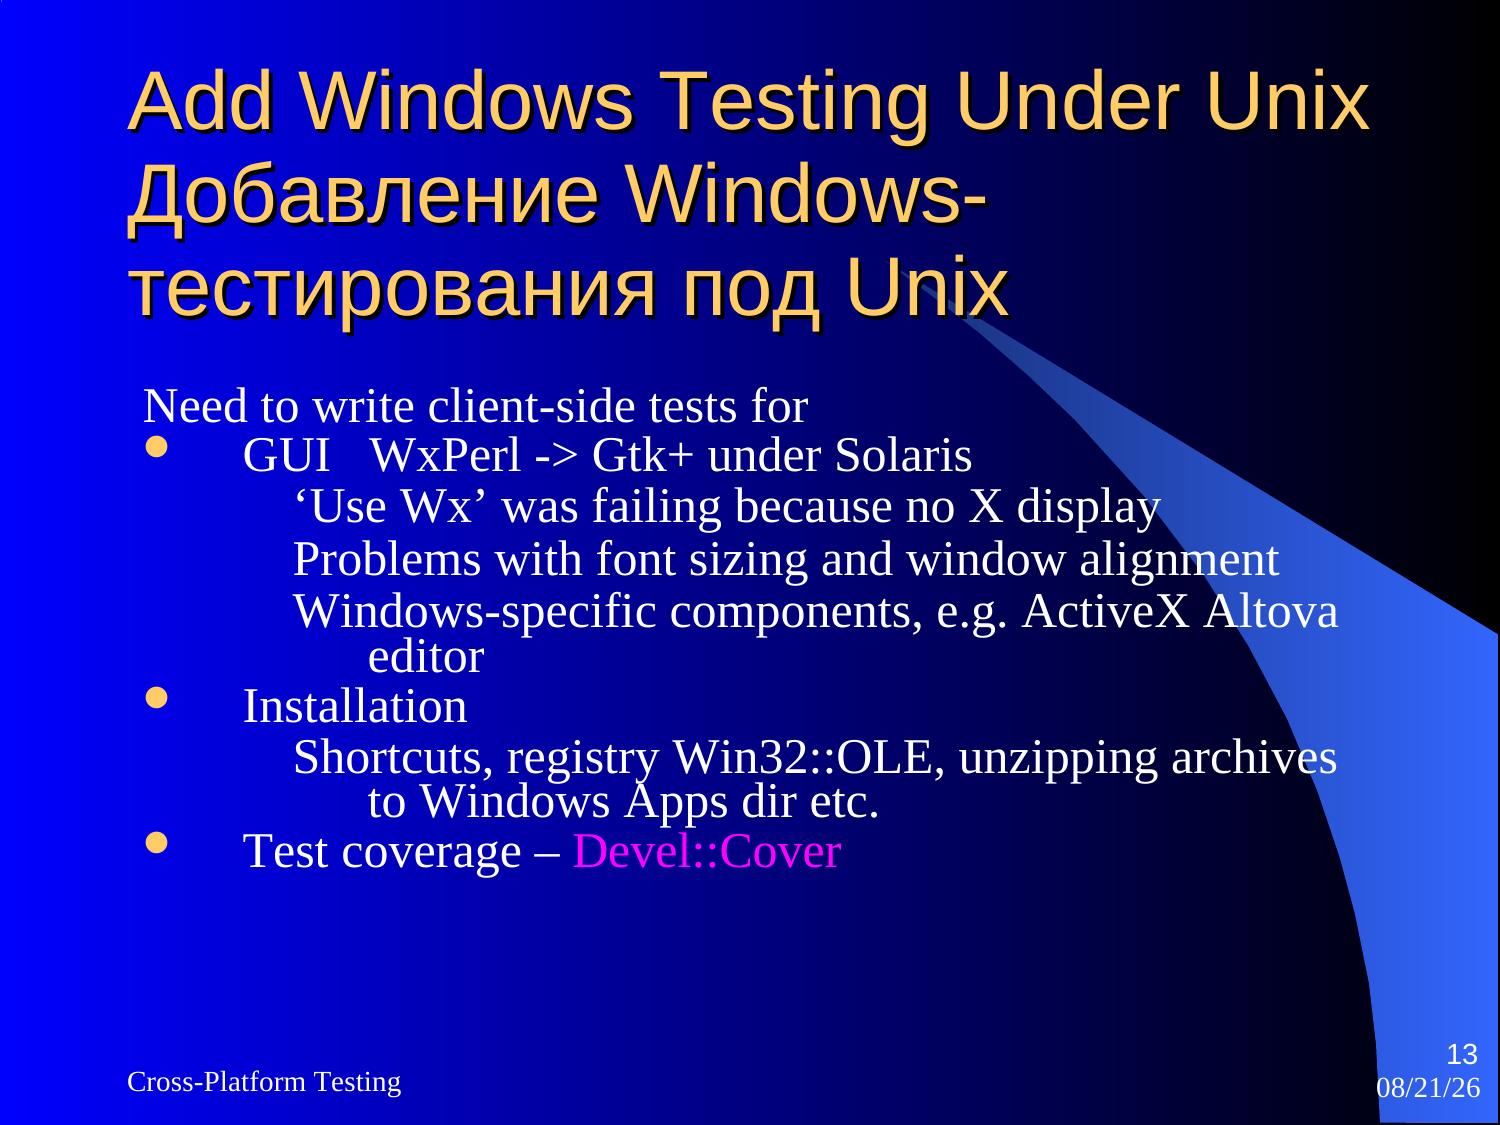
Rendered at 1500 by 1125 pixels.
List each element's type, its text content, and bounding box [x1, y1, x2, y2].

list Need to write client-side tests for GUI WxPerl -> Gtk+ under Solaris ‘Use Wx’ was failing because no X display Problems with font sizing and window alignment Windows-specific components, e.g. ActiveX Altova editor Installation Shortcuts, registry Win32::OLE, unzipping archives to Windows Apps dir etc. Test coverage – Devel::Cover [112, 383, 1388, 1118]
title Add Windows Testing Under Unix Добавление Windows-тестирования под Unix [111, 46, 1438, 341]
